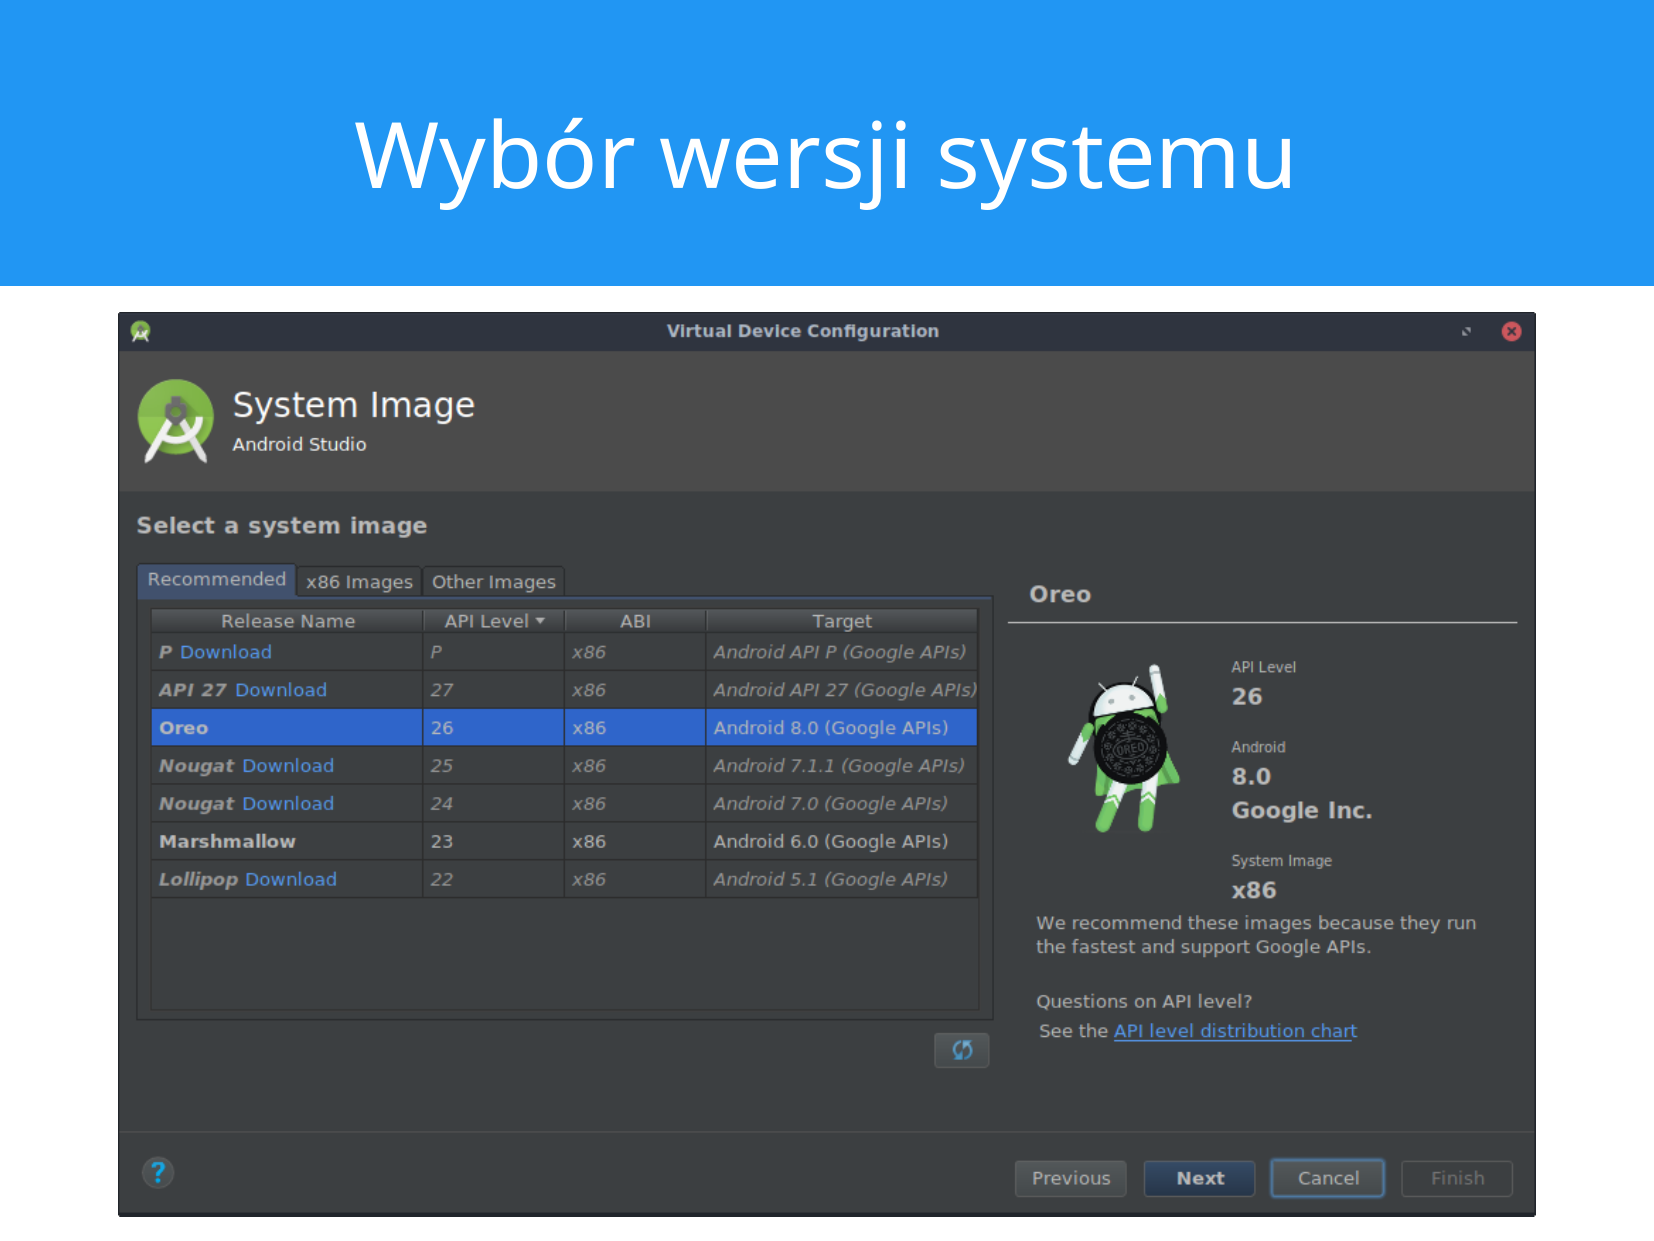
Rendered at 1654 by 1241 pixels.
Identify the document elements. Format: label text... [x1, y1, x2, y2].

title Wybór wersji systemu [82, 49, 1571, 257]
picture [118, 312, 1536, 1217]
